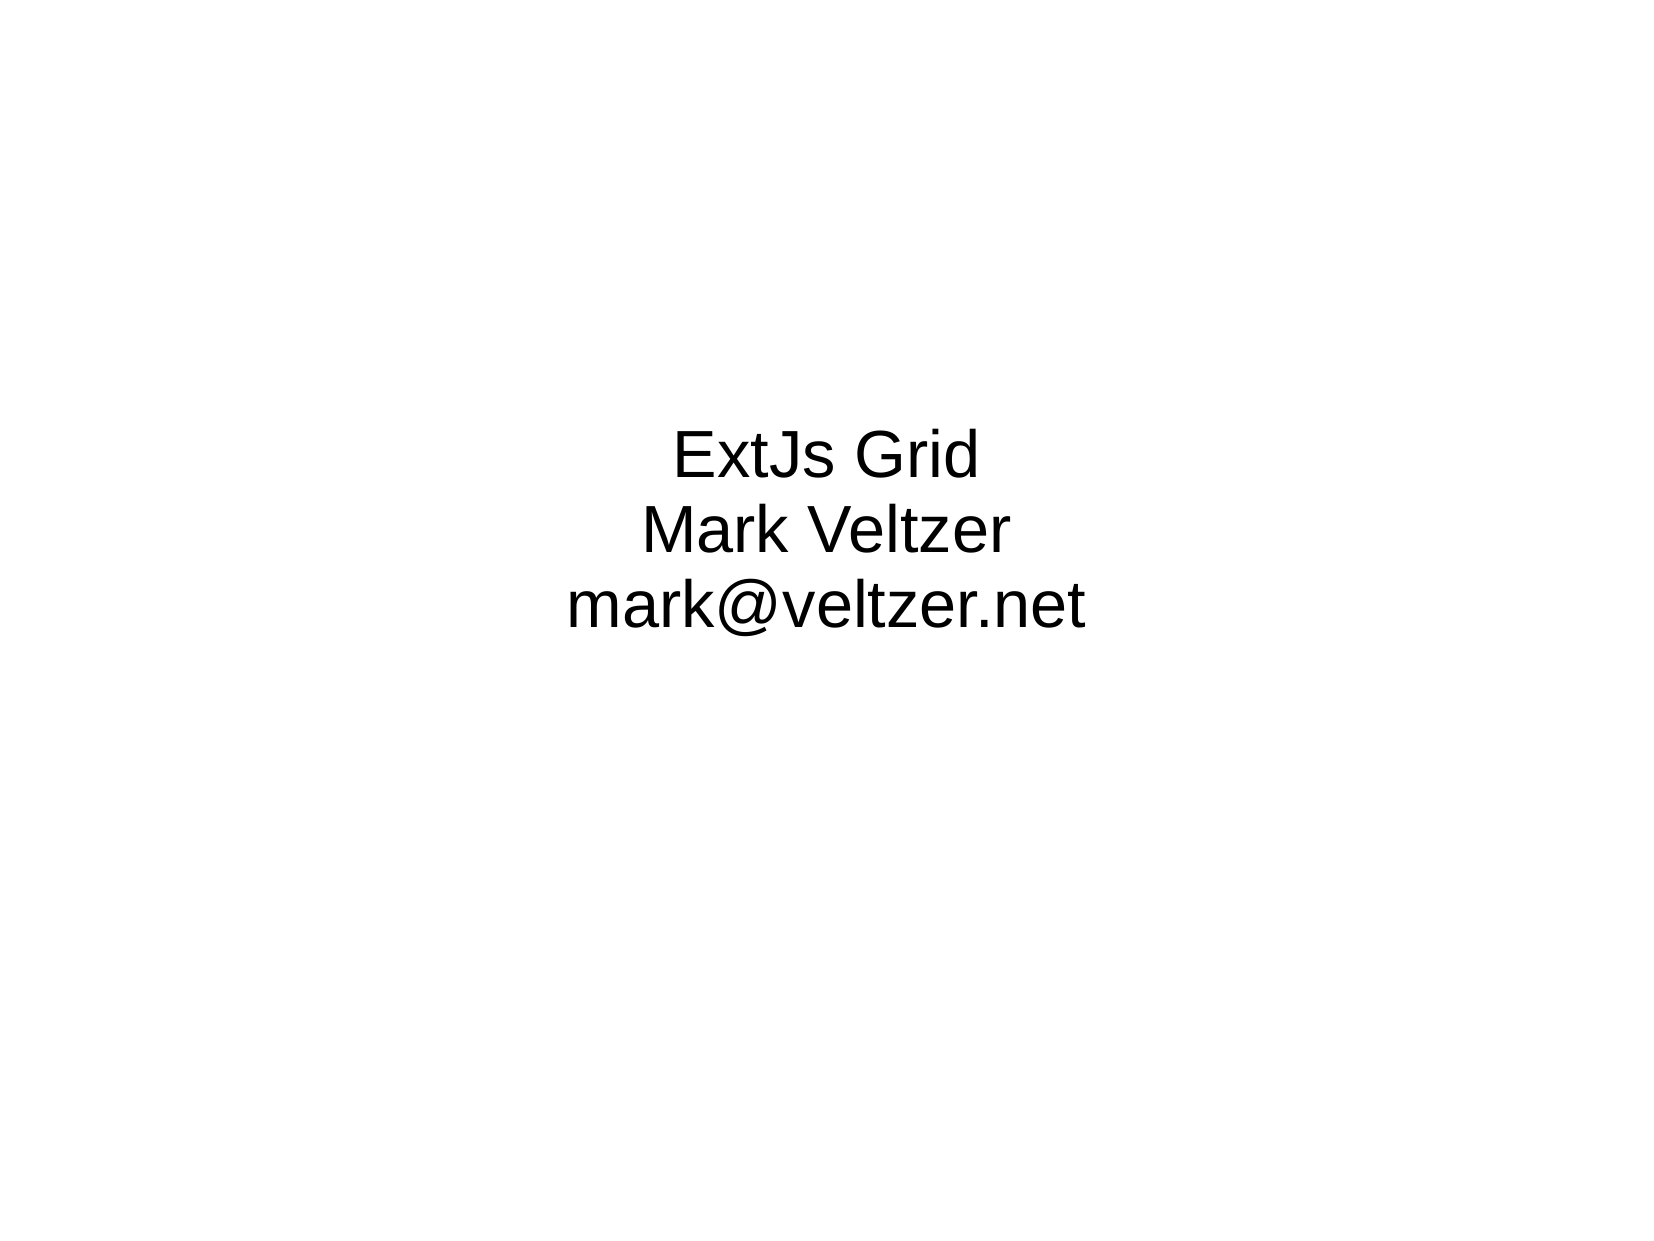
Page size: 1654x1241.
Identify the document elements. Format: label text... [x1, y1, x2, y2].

subtitle ExtJs Grid Mark Veltzer mark@veltzer.net [82, 49, 1571, 1010]
